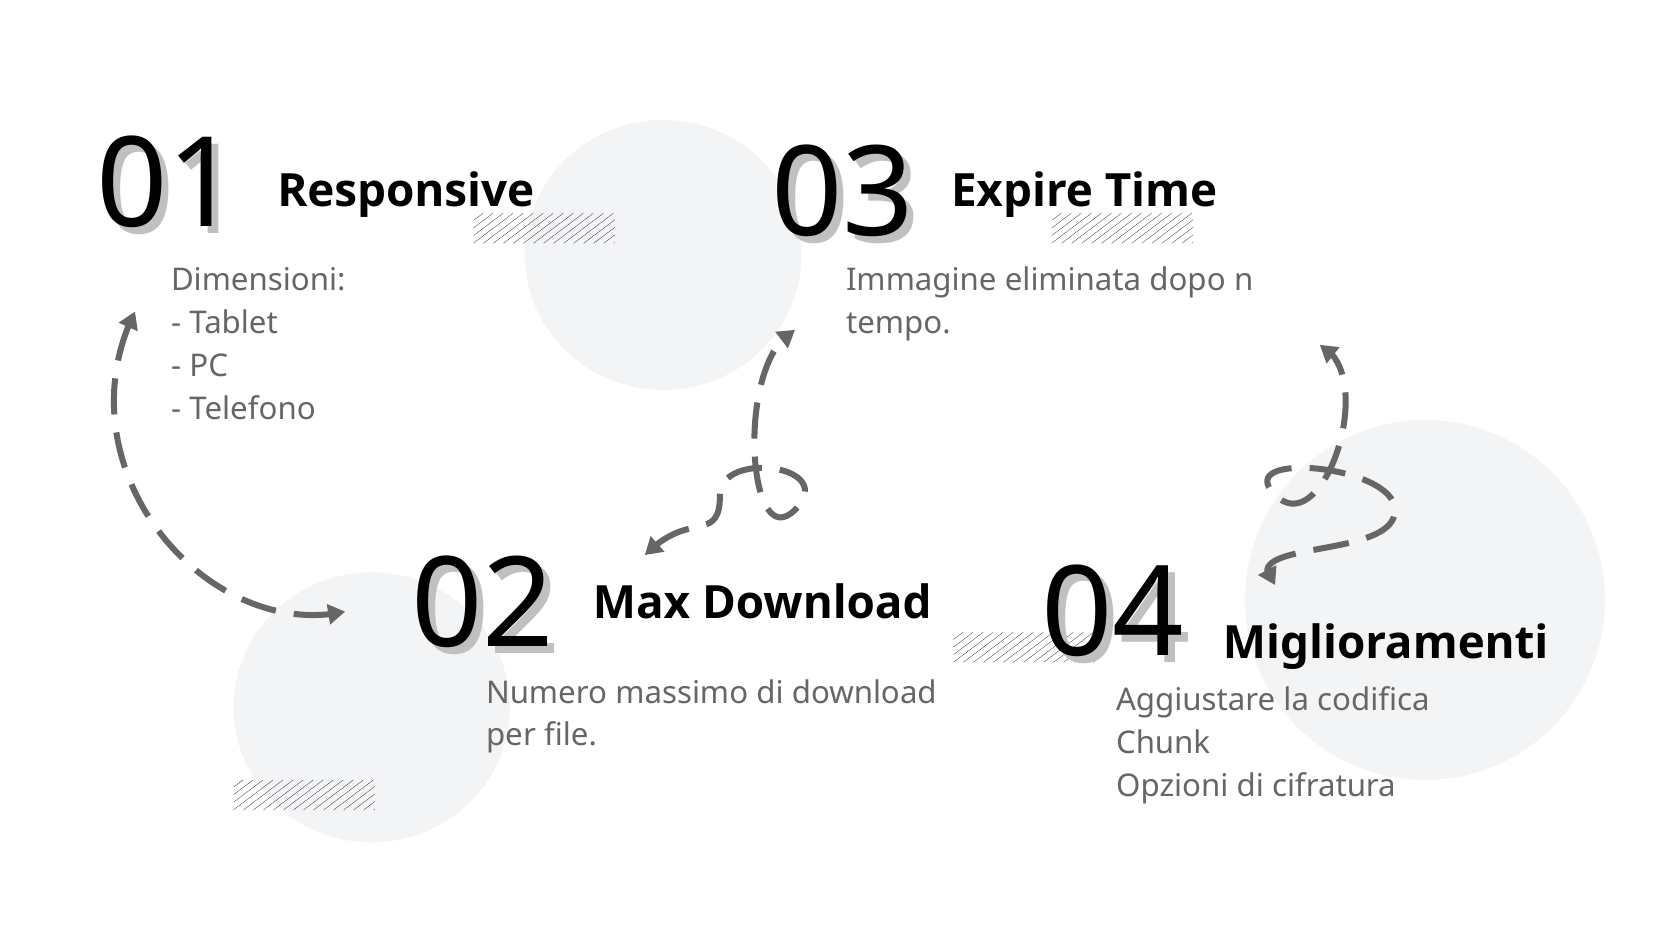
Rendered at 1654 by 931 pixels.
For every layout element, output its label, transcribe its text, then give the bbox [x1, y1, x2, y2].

text_box Immagine eliminata dopo n tempo. [831, 249, 1357, 436]
text_box Responsive [262, 150, 600, 290]
text_box Miglioramenti [1208, 602, 1576, 743]
text_box 01 [81, 84, 262, 271]
text_box Max Download [578, 562, 976, 676]
text_box 04 [1026, 514, 1207, 700]
text_box 03 [756, 94, 937, 280]
text_box 02 [396, 504, 577, 691]
text_box Expire Time [936, 150, 1236, 290]
text_box Dimensioni: - Tablet - PC - Telefono [156, 249, 682, 436]
text_box Numero massimo di download per file. [471, 662, 997, 849]
text_box Aggiustare la codifica Chunk Opzioni di cifratura [1101, 669, 1627, 856]
